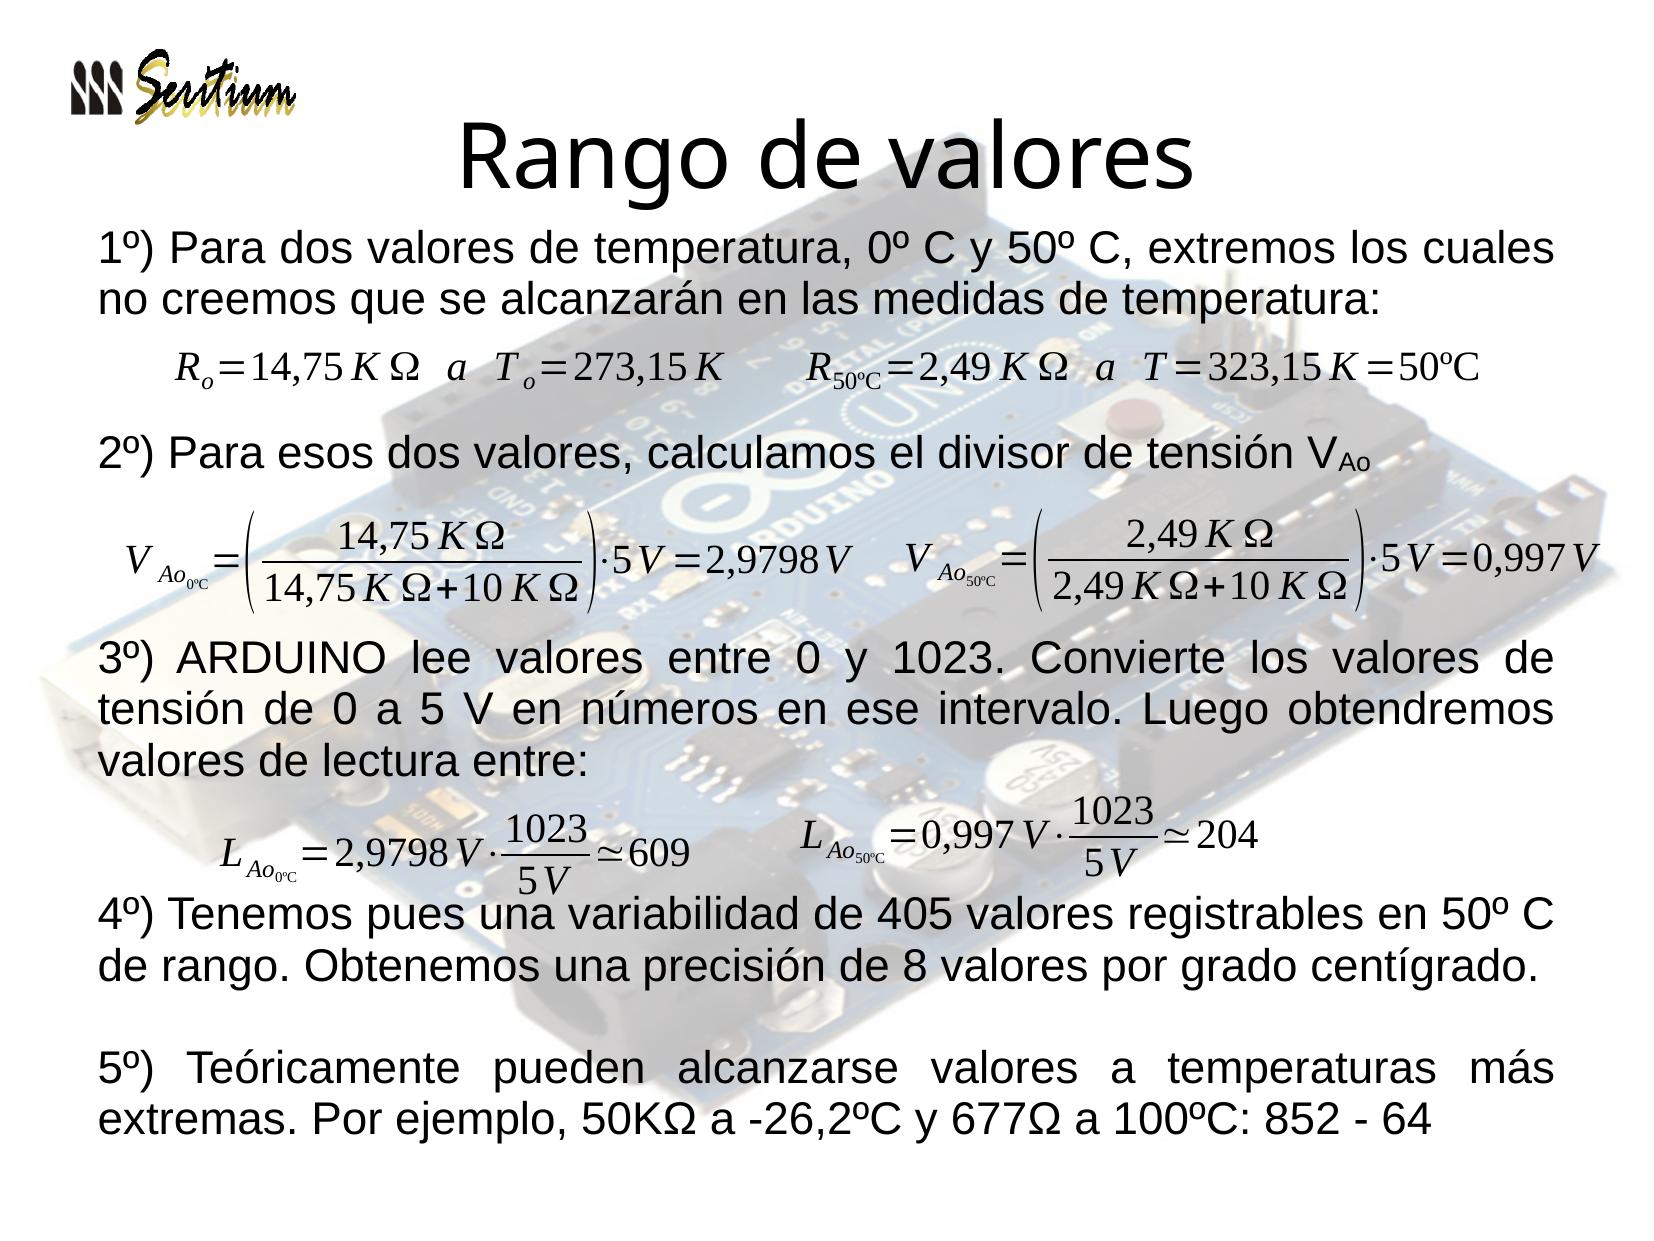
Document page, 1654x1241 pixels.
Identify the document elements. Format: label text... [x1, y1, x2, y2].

title Rango de valores [82, 49, 1571, 214]
chart [791, 787, 1265, 886]
chart [210, 805, 697, 905]
chart [165, 342, 1488, 396]
chart [117, 507, 863, 617]
chart [897, 505, 1610, 615]
picture [71, 49, 82, 125]
text_box 1º) Para dos valores de temperatura, 0º C y 50º C, extremos los cuales no creemos que se alcanzarán en las medidas de temperatura: 2º) Para esos dos valores, calculamos el divisor de tensión VAo 3º) ARDUINO lee valores entre 0 y 1023. Convierte los valores de tensión de 0 a 5 V en números en ese intervalo. Luego obtendremos valores de lectura entre: 4º) Tenemos pues una variabilidad de 405 valores registrables en 50º C de rango. Obtenemos una precisión de 8 valores por grado centígrado. 5º) Teóricamente pueden alcanzarse valores a temperaturas más extremas. Por ejemplo, 50KΩ a -26,2ºC y 677Ω a 100ºC: 852 - 64 [82, 214, 1571, 1219]
